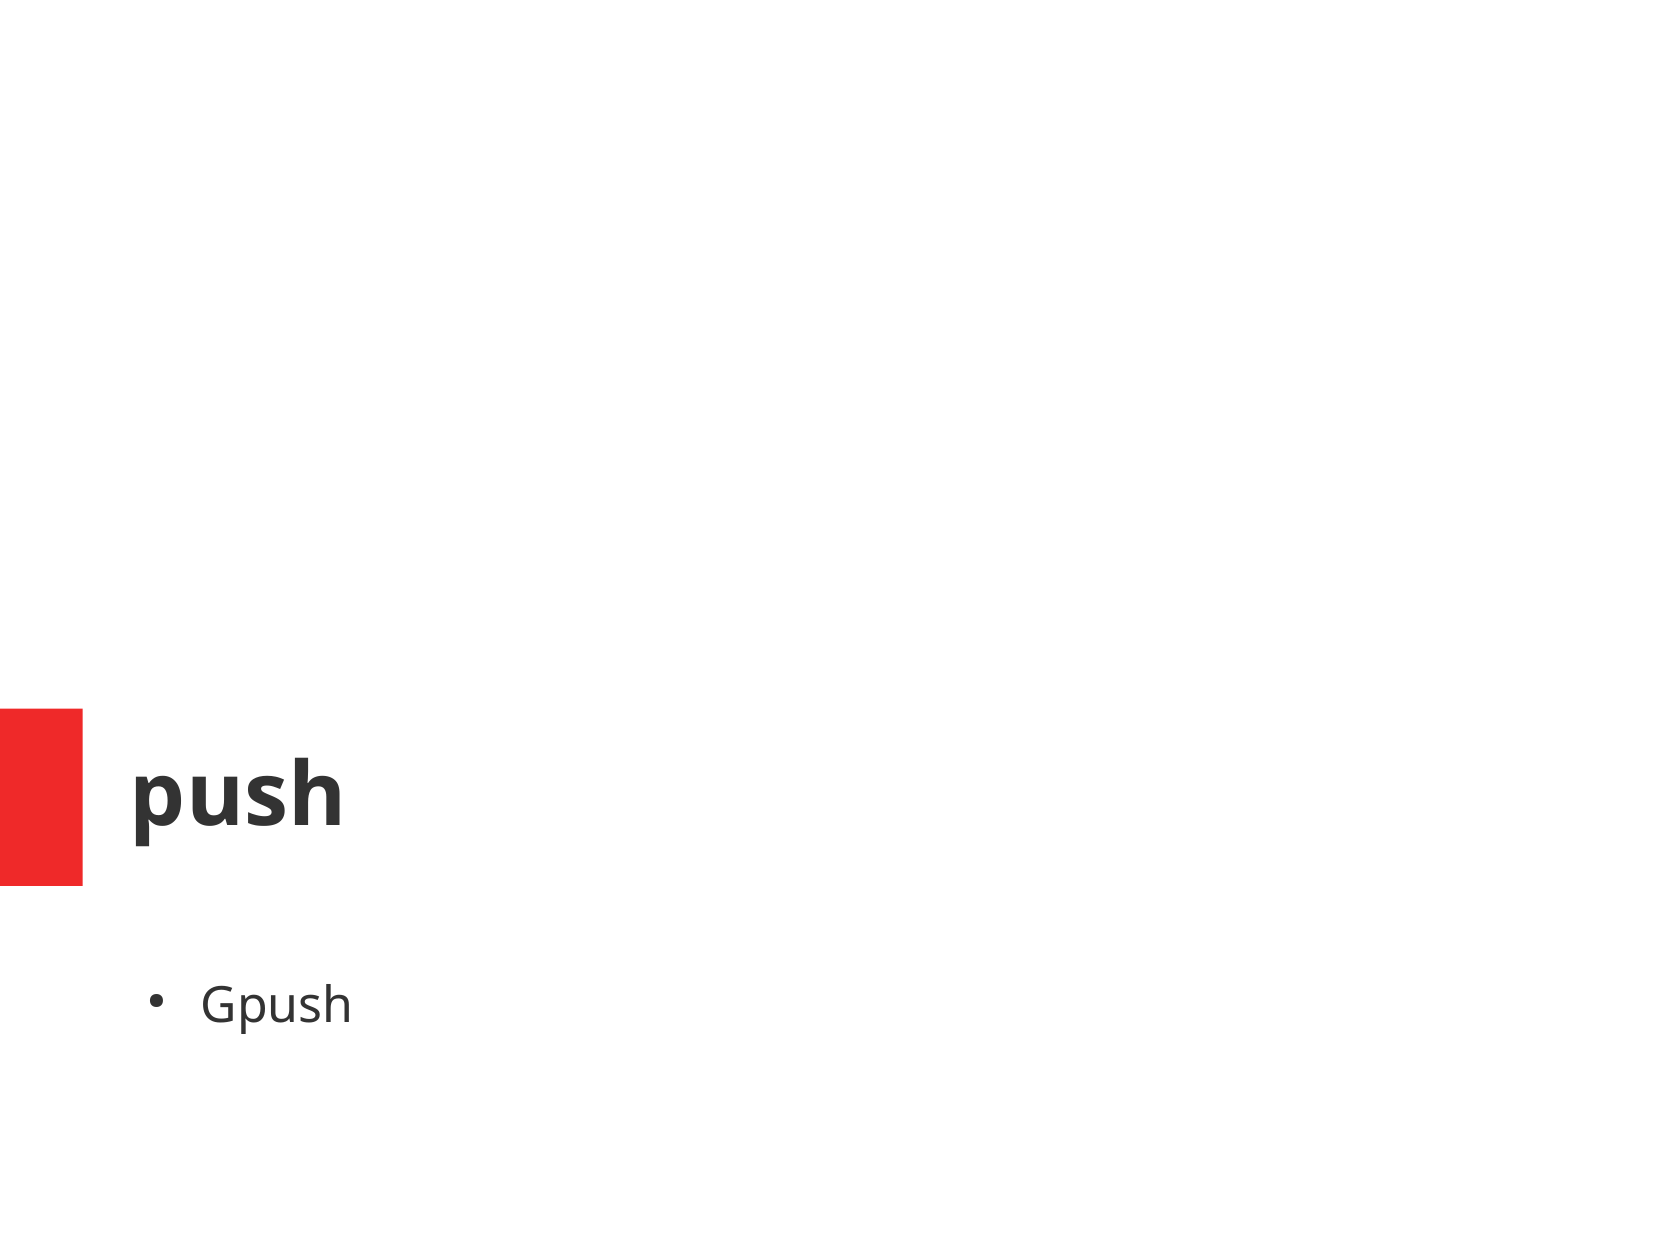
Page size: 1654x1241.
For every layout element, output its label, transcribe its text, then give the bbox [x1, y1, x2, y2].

list Gpush [129, 968, 1536, 1241]
title push [129, 673, 1536, 910]
